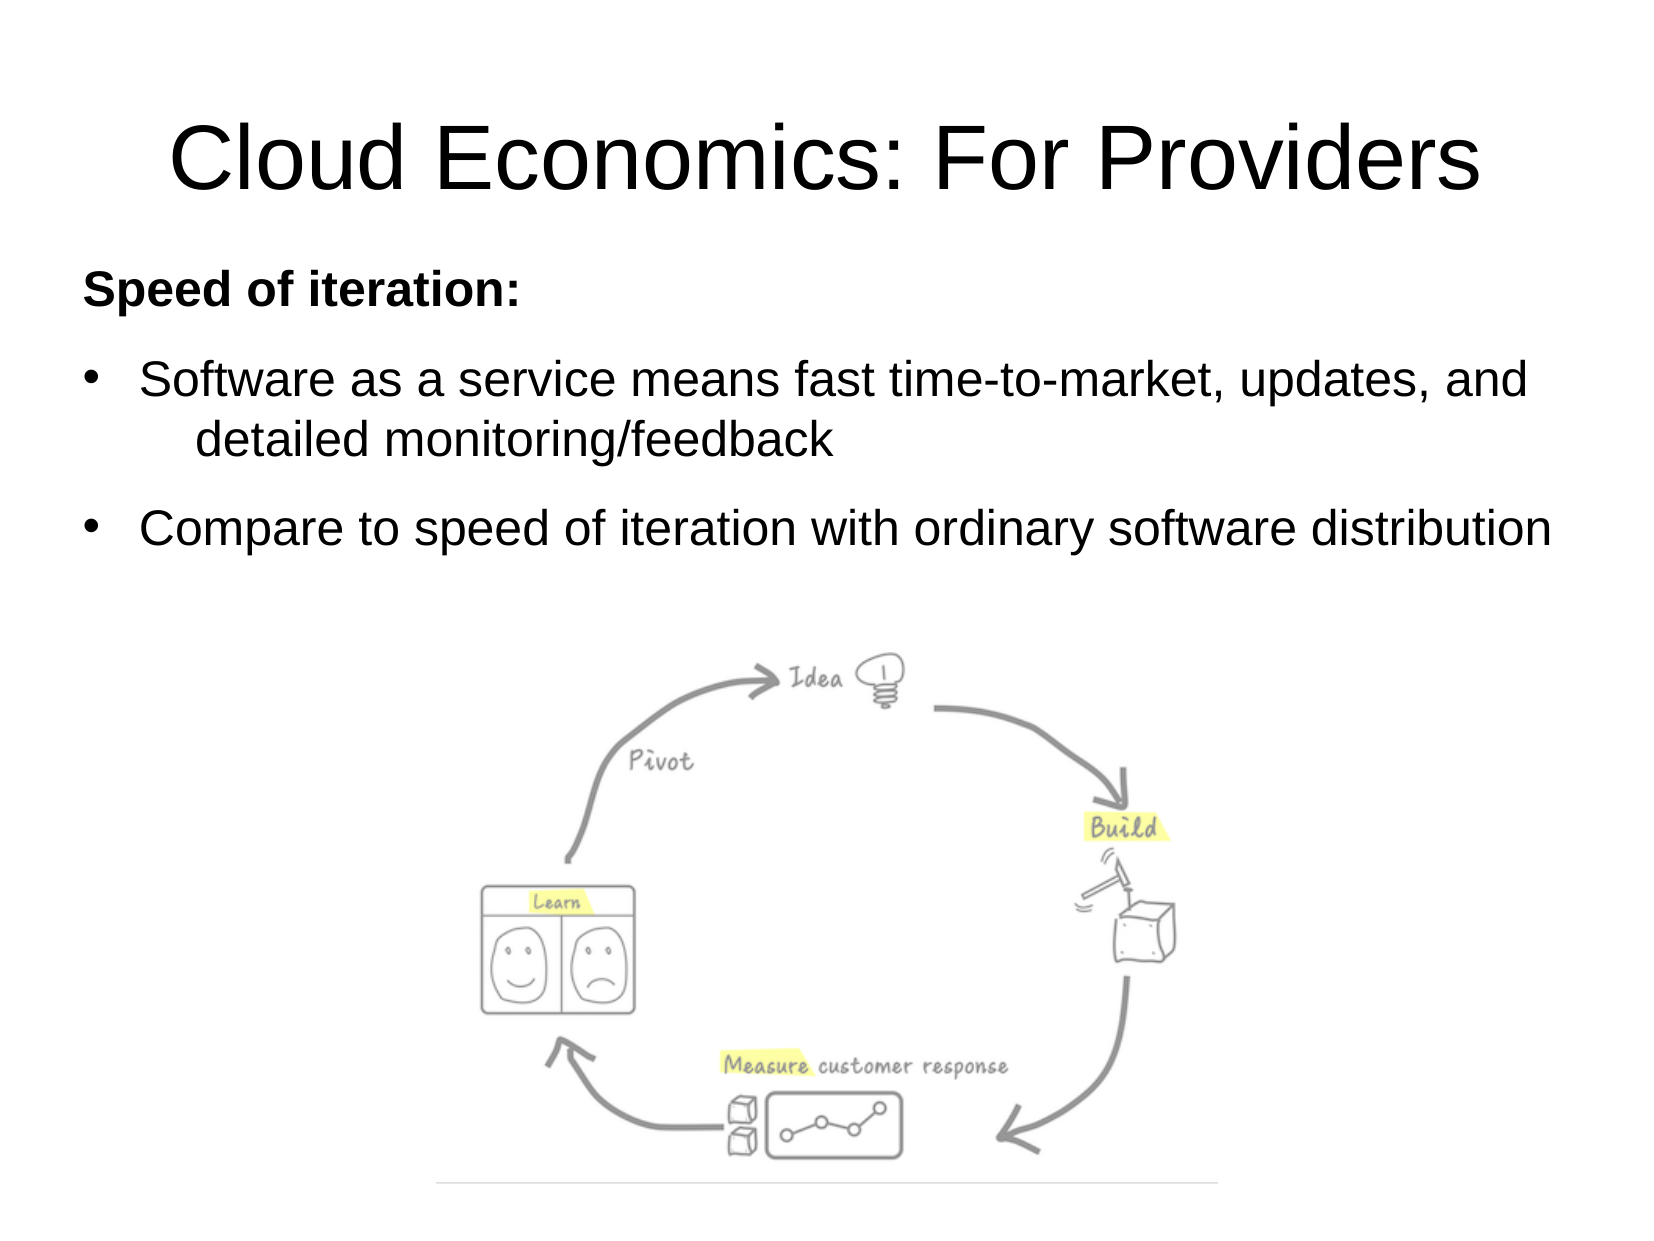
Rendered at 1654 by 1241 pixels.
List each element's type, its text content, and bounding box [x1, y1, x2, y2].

title Cloud Economics: For Providers [82, 49, 1571, 256]
picture [436, 637, 1218, 1202]
list Speed of iteration: Software as a service means fast time-to-market, updates, and detailed monitoring/feedback Compare to speed of iteration with ordinary software distribution [82, 256, 1571, 1020]
